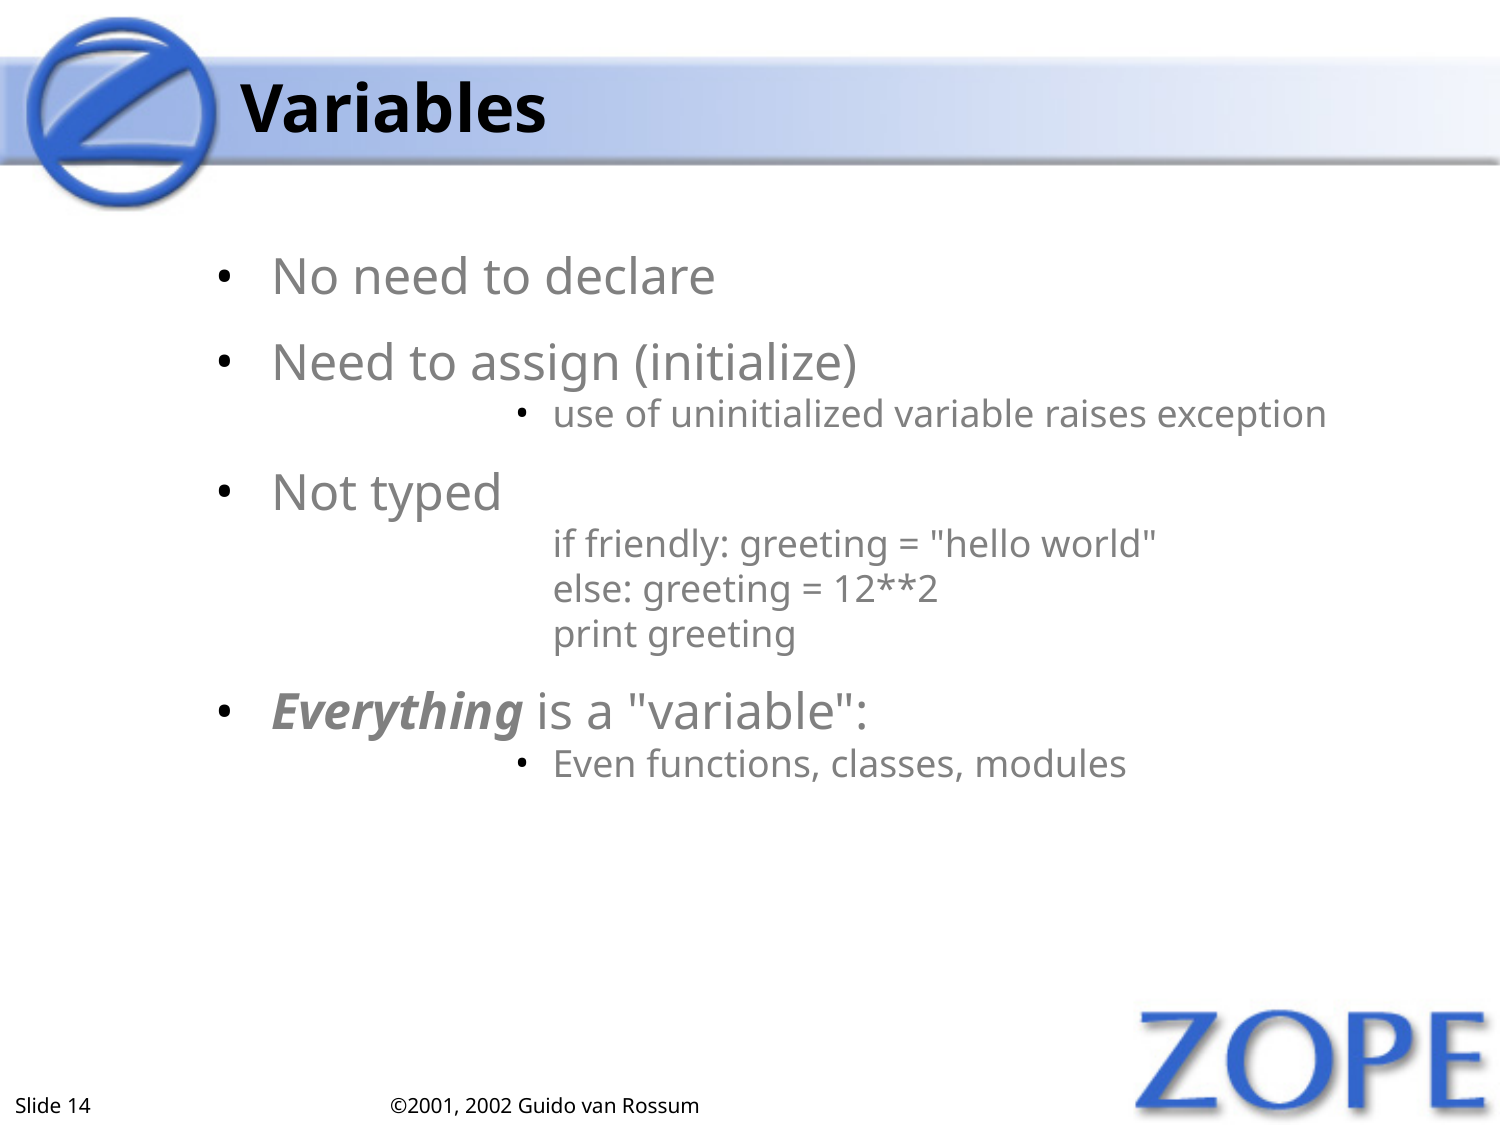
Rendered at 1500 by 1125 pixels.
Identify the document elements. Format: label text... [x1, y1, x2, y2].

list No need to declare Need to assign (initialize) use of uninitialized variable raises exception Not typed if friendly: greeting = "hello world" else: greeting = 12**2 print greeting Everything is a "variable": Even functions, classes, modules [200, 237, 1388, 1001]
title Variables [225, 50, 1467, 163]
